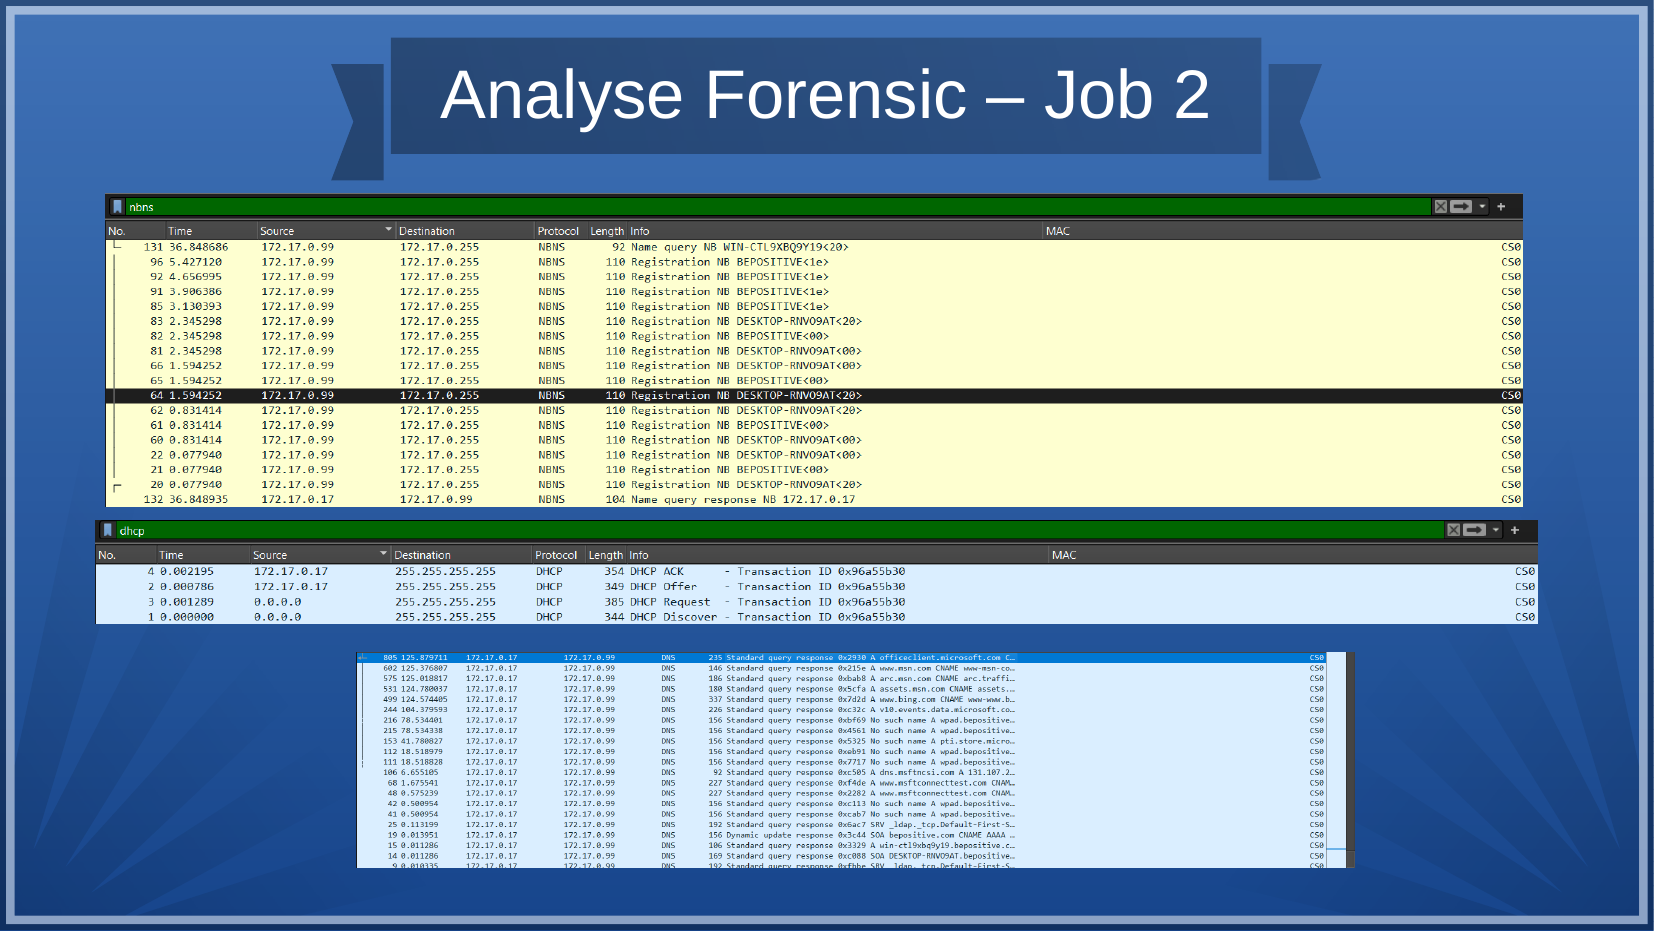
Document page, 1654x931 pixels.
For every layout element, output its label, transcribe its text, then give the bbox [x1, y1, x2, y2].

picture [95, 520, 1538, 624]
picture [105, 193, 1523, 507]
picture [356, 652, 1355, 868]
title Analyse Forensic – Job 2 [389, 35, 1264, 154]
